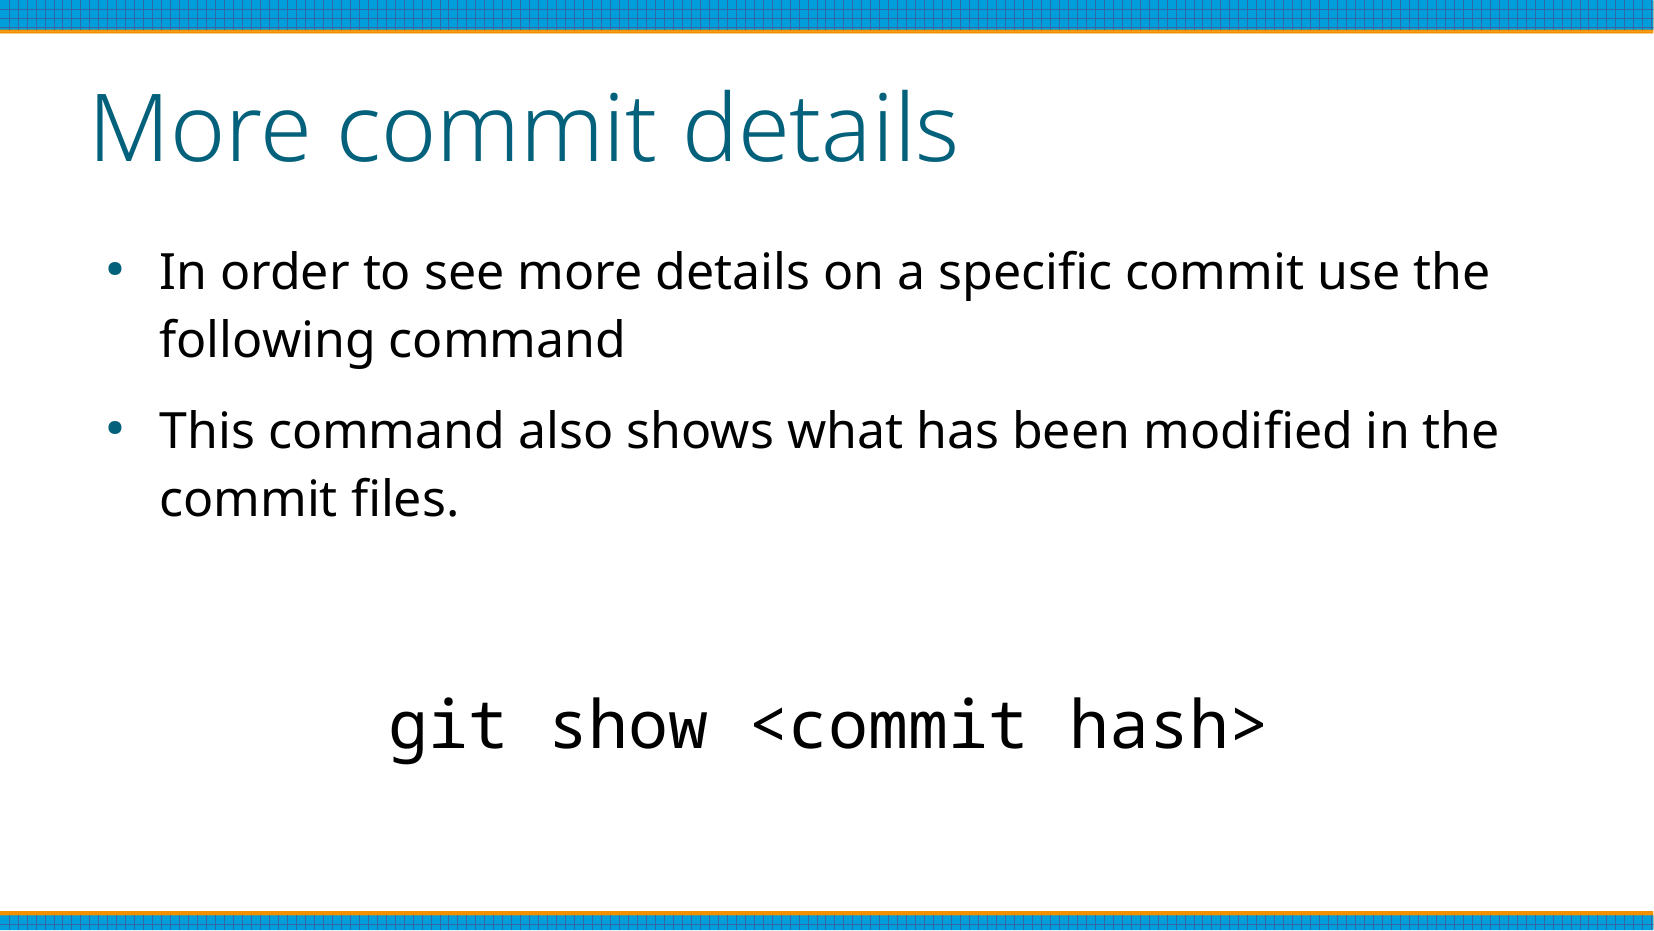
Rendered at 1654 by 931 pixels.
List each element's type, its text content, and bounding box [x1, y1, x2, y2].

title More commit details [88, 44, 1565, 207]
list In order to see more details on a specific commit use the following command This command also shows what has been modified in the commit files. [88, 236, 1565, 601]
text_box git show <commit hash> [383, 675, 1276, 771]
